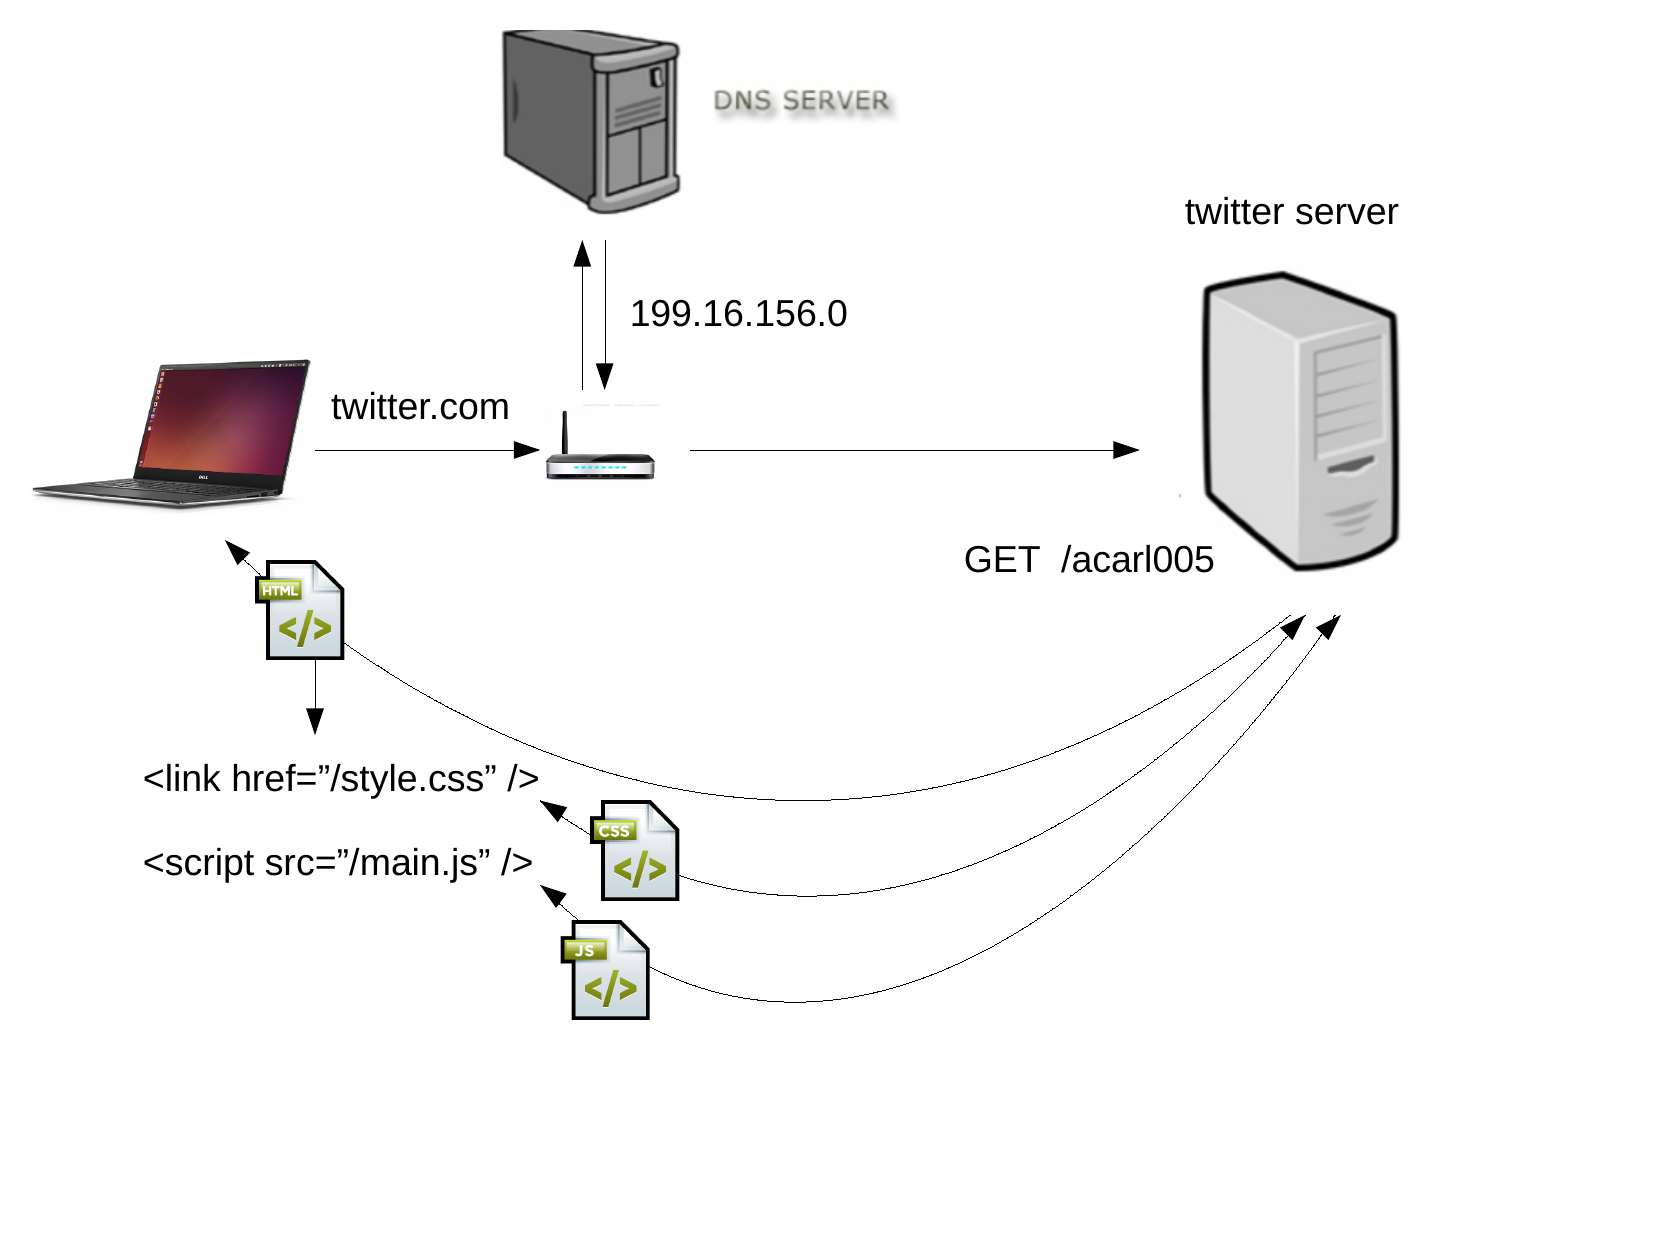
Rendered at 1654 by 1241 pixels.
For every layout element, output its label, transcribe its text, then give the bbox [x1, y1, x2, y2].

picture [27, 359, 316, 514]
picture [590, 800, 691, 901]
text_box GET /acarl005 [949, 530, 1231, 588]
picture [1179, 254, 1426, 588]
picture [255, 560, 355, 661]
text_box twitter.com [316, 378, 526, 436]
picture [540, 404, 661, 495]
text_box <link href=”/style.css” /> <script src=”/main.js” /> [128, 750, 556, 891]
picture [555, 920, 655, 1021]
text_box twitter server [1170, 183, 1415, 241]
picture [498, 30, 901, 220]
text_box 199.16.156.0 [615, 285, 863, 342]
